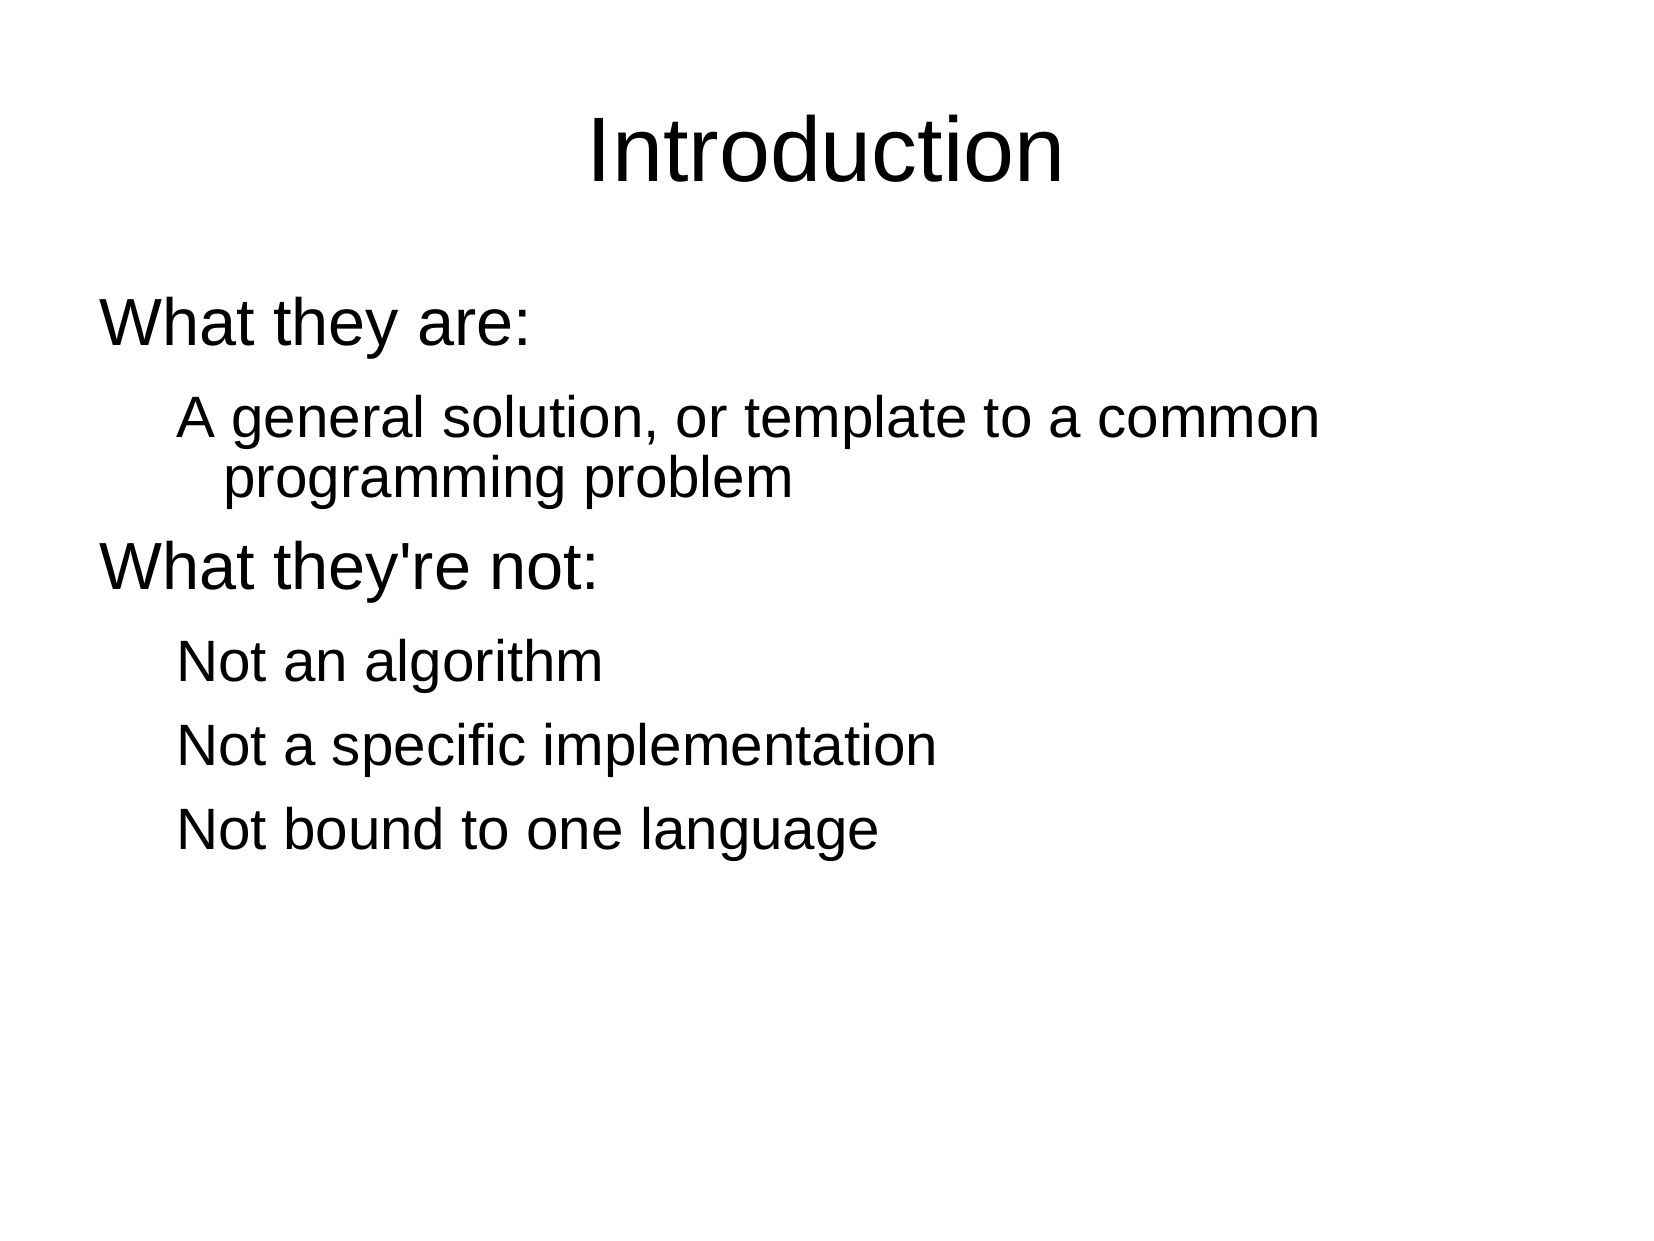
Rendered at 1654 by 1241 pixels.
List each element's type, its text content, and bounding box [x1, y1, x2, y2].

list What they are: A general solution, or template to a common programming problem What they're not: Not an algorithm Not a specific implementation Not bound to one language [82, 290, 1571, 1094]
title Introduction [82, 49, 1571, 257]
